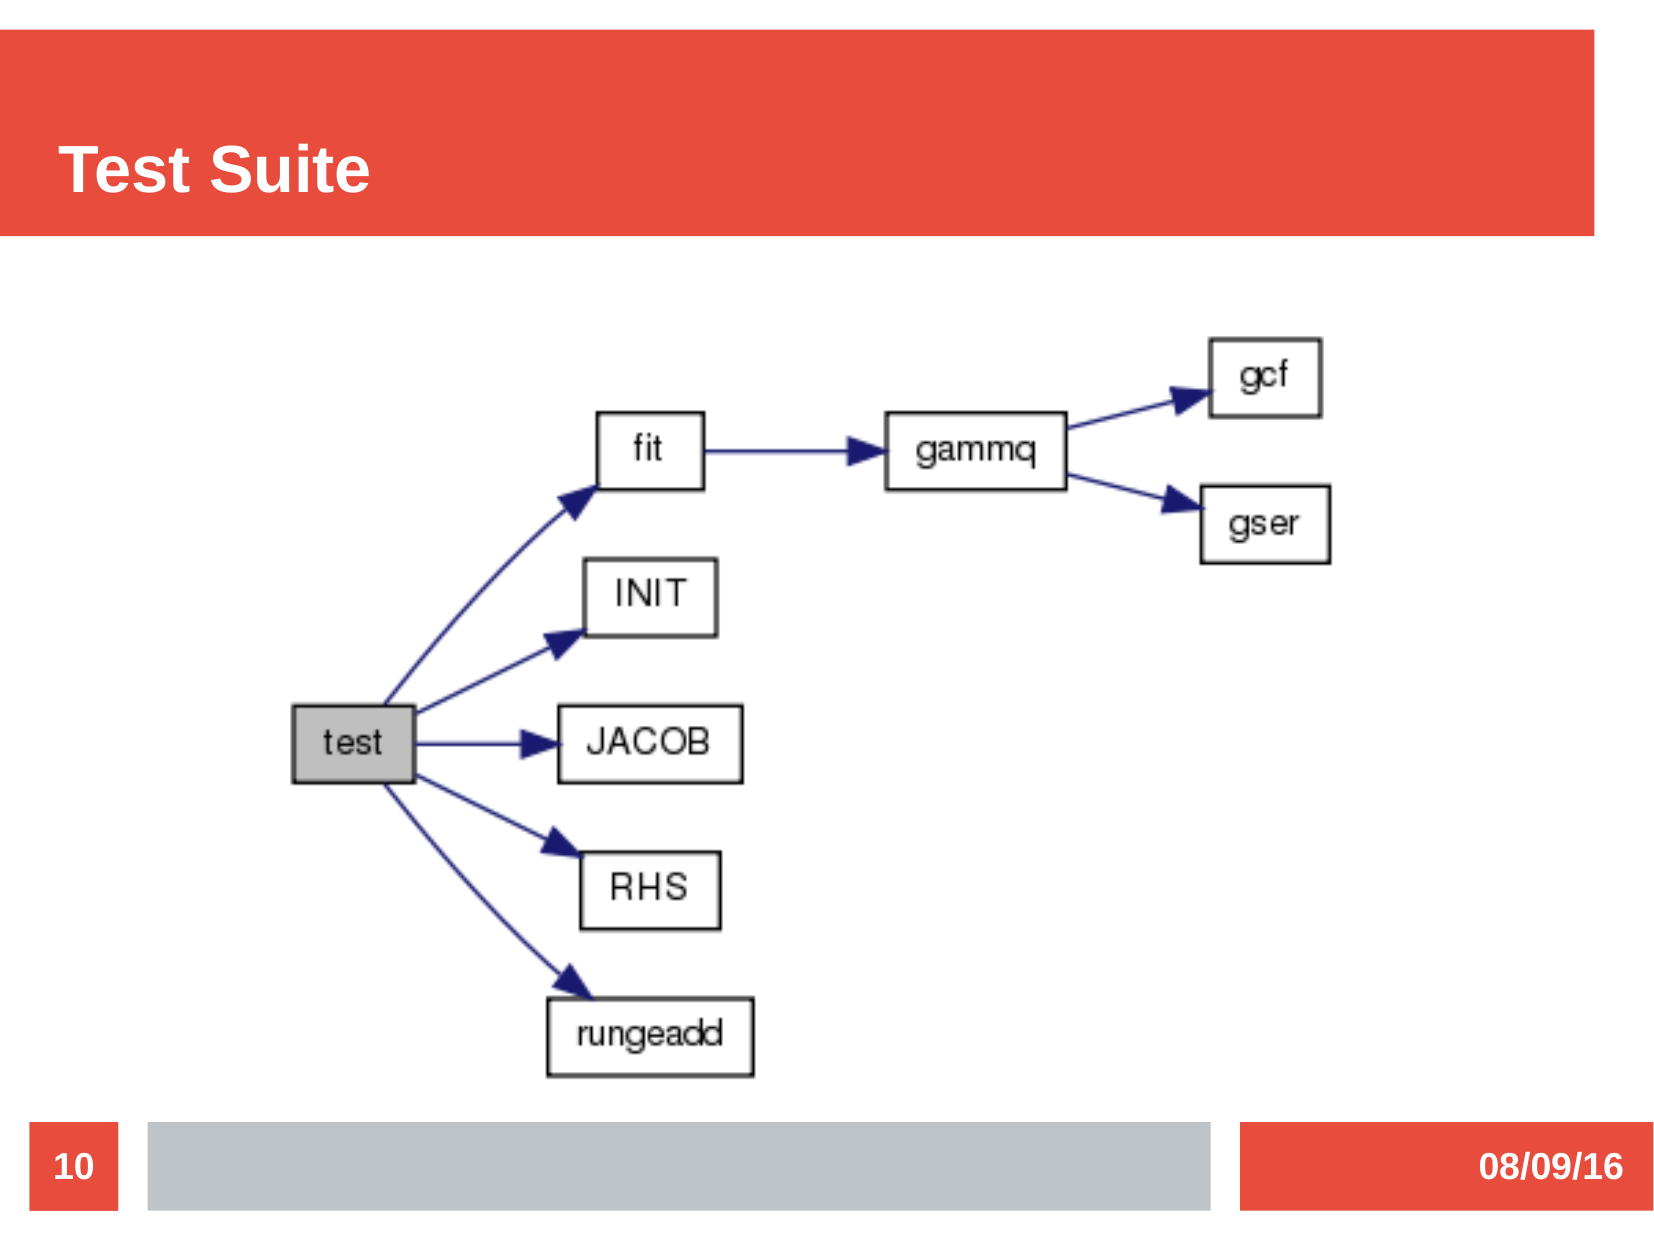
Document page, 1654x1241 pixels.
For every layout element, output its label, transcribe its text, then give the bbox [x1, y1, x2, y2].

picture [278, 324, 1346, 1093]
title Test Suite [59, 59, 1595, 207]
